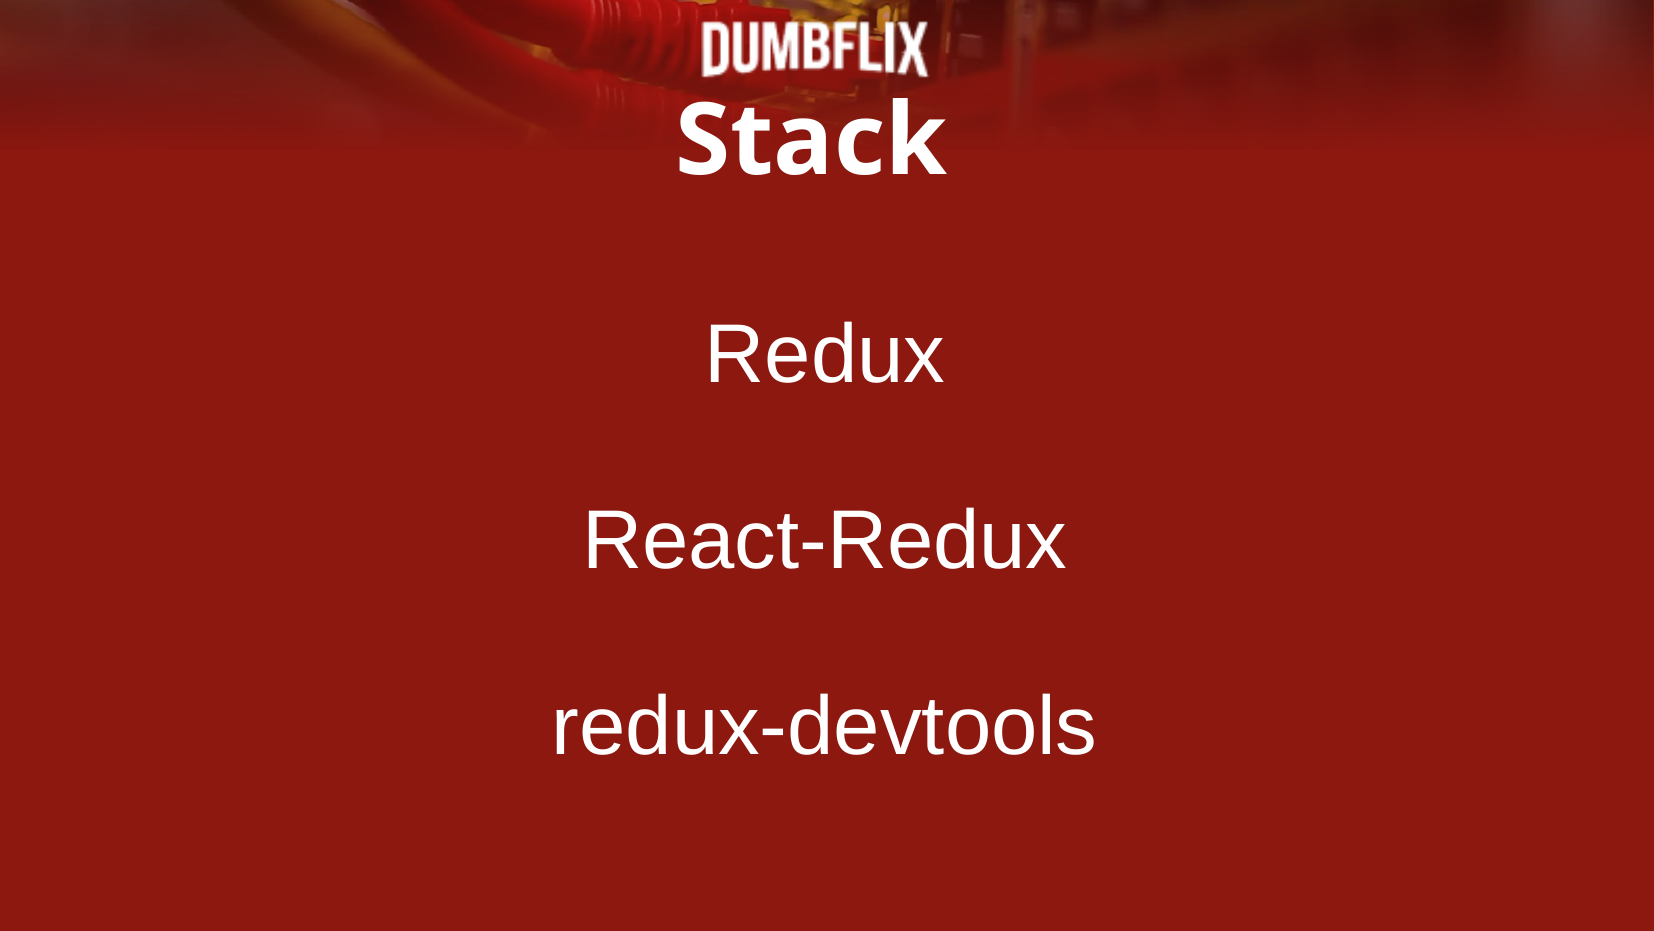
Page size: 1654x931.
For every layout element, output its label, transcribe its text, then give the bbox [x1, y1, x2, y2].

text_box Stack [0, 60, 1654, 222]
picture [696, 15, 936, 90]
text_box Redux React-Redux redux-devtools [0, 222, 1654, 931]
text_box [0, 0, 1654, 60]
